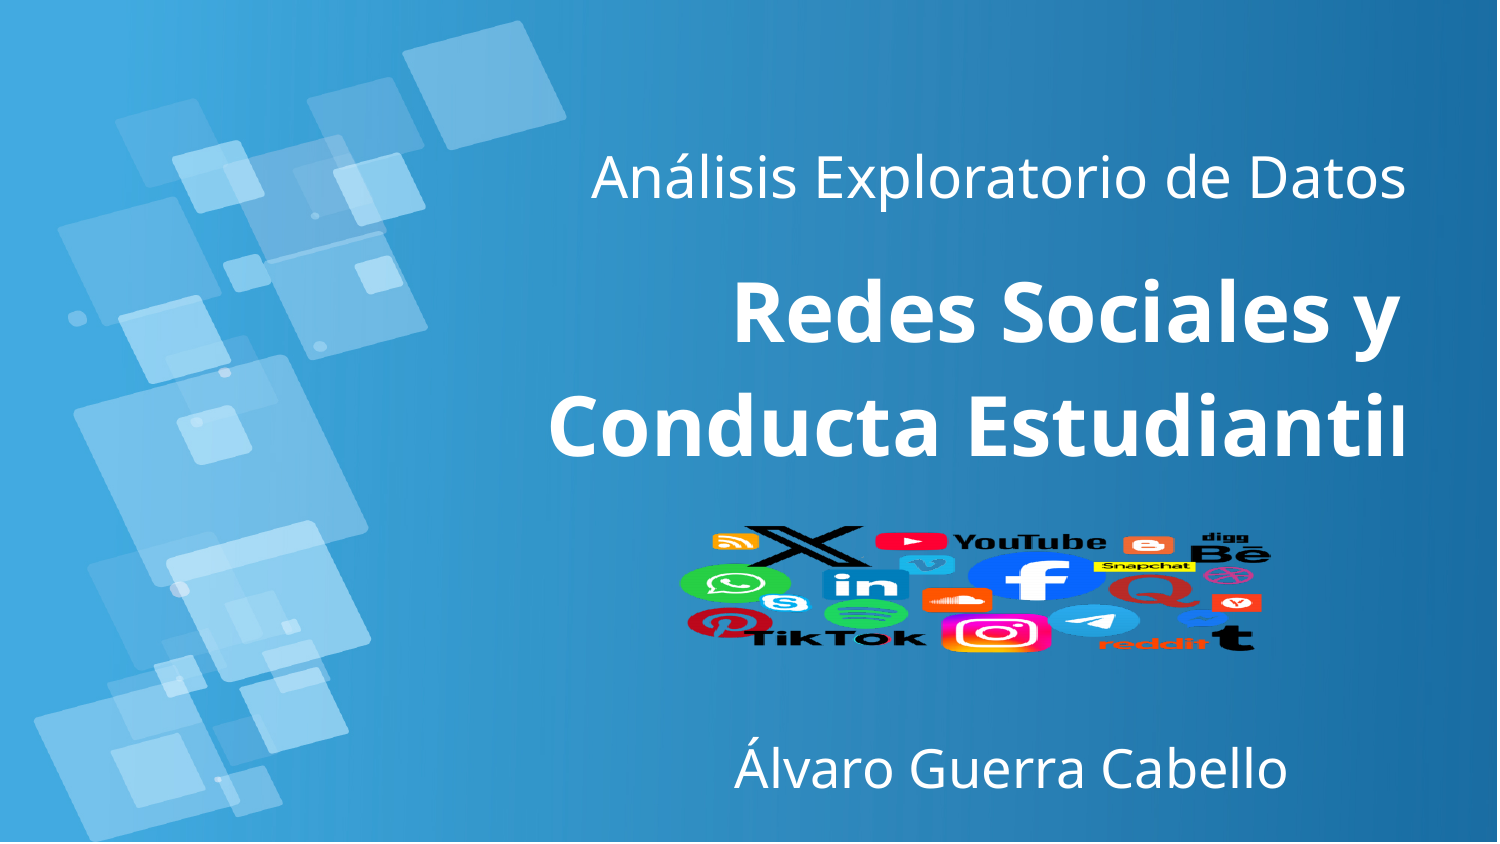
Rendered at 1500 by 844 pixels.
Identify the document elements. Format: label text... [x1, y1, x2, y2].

title Redes Sociales y Conducta Estudiantil [337, 172, 1423, 562]
title Álvaro Guerra Cabello [450, 674, 1291, 844]
title Análisis Exploratorio de Datos [447, 82, 1423, 270]
picture [0, 0, 1497, 842]
